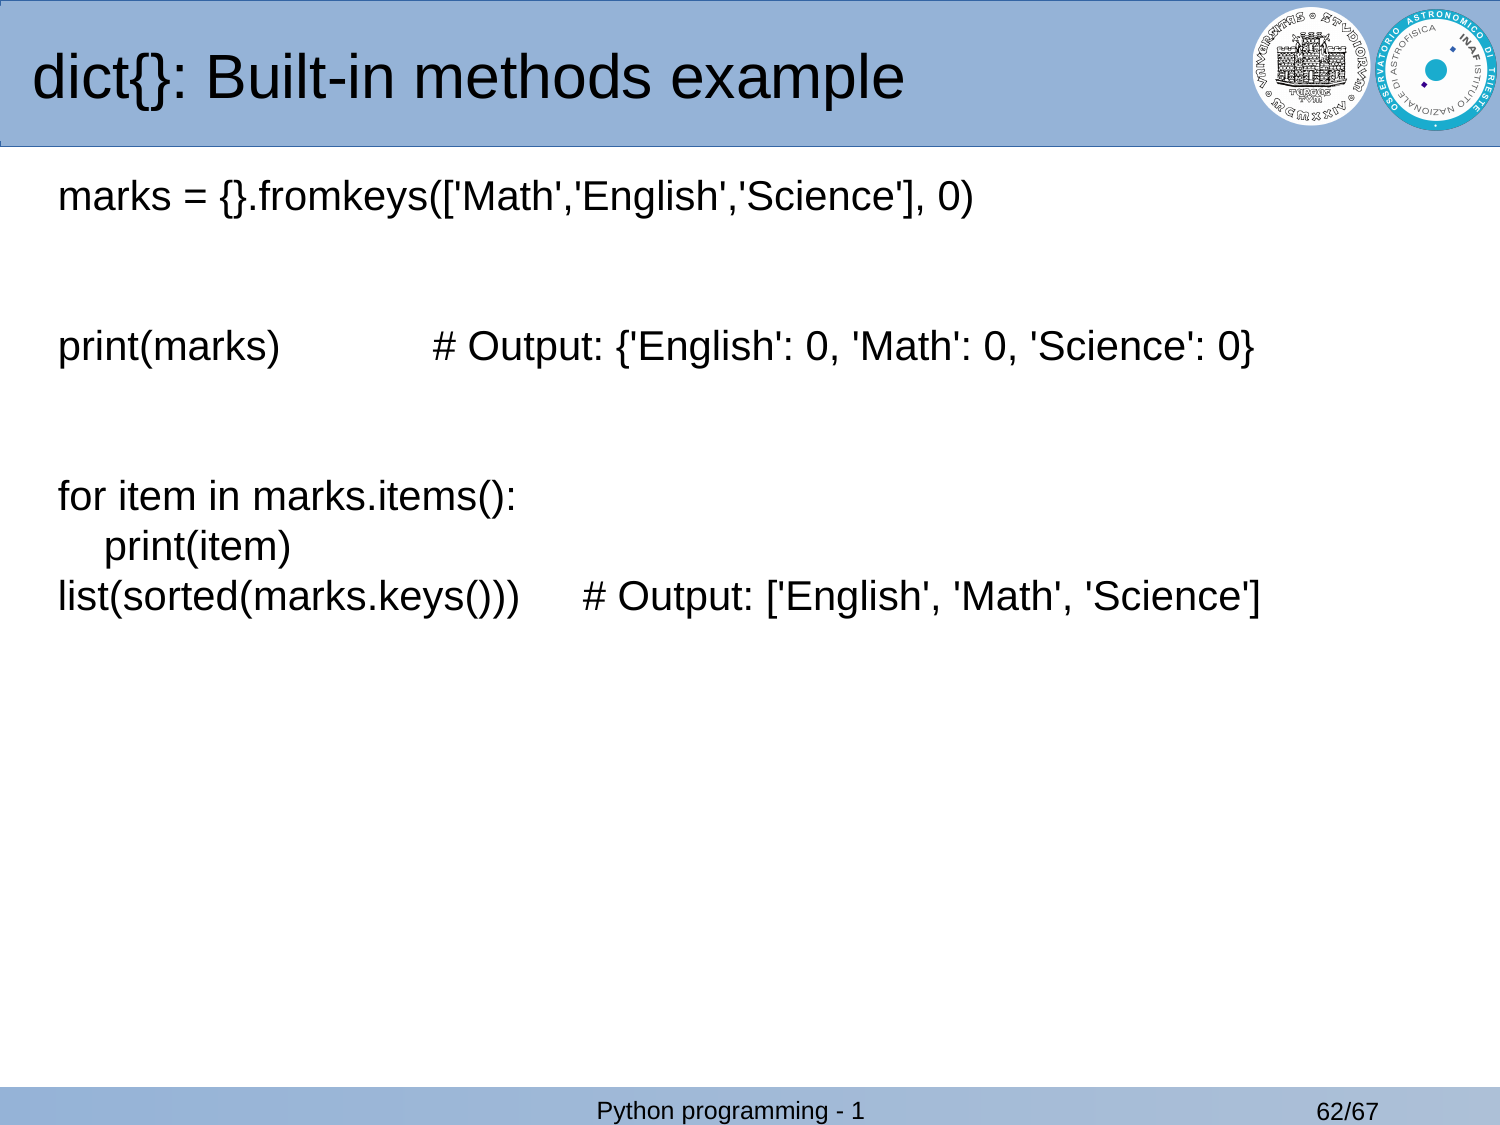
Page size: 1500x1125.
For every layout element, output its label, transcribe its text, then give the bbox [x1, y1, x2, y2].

picture [1253, 0, 1500, 156]
text_box dict{}: Built-in methods example [0, 5, 1253, 141]
list marks = {}.fromkeys(['Math','English','Science'], 0) print(marks) # Output: {'English': 0, 'Math': 0, 'Science': 0} for item in marks.items(): print(item) list(sorted(marks.keys())) # Output: ['English', 'Math', 'Science'] [43, 160, 1500, 1083]
